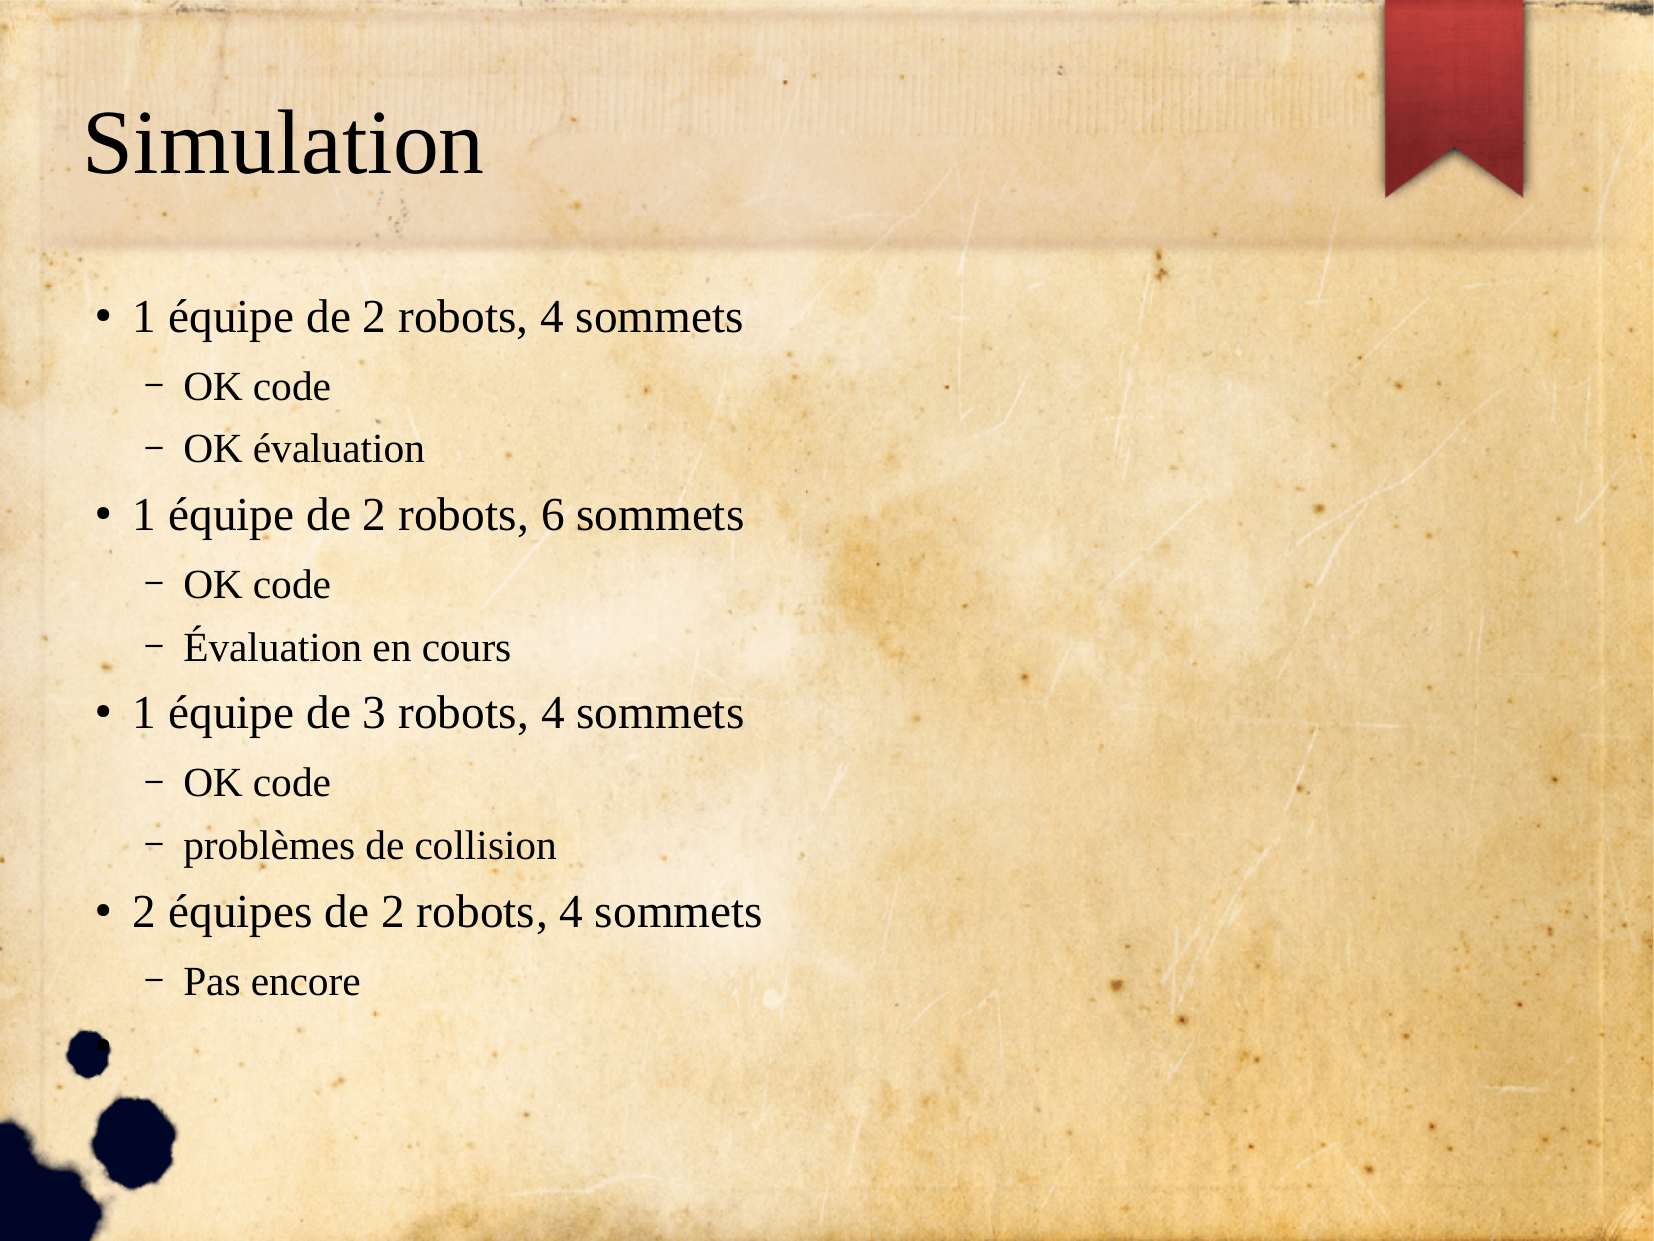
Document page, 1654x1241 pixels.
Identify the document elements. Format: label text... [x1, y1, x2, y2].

picture [0, 0, 1654, 1241]
list 1 équipe de 2 robots, 4 sommets OK code OK évaluation 1 équipe de 2 robots, 6 sommets OK code Évaluation en cours 1 équipe de 3 robots, 4 sommets OK code problèmes de collision 2 équipes de 2 robots, 4 sommets Pas encore [82, 290, 1538, 1010]
title Simulation [82, 49, 1347, 237]
